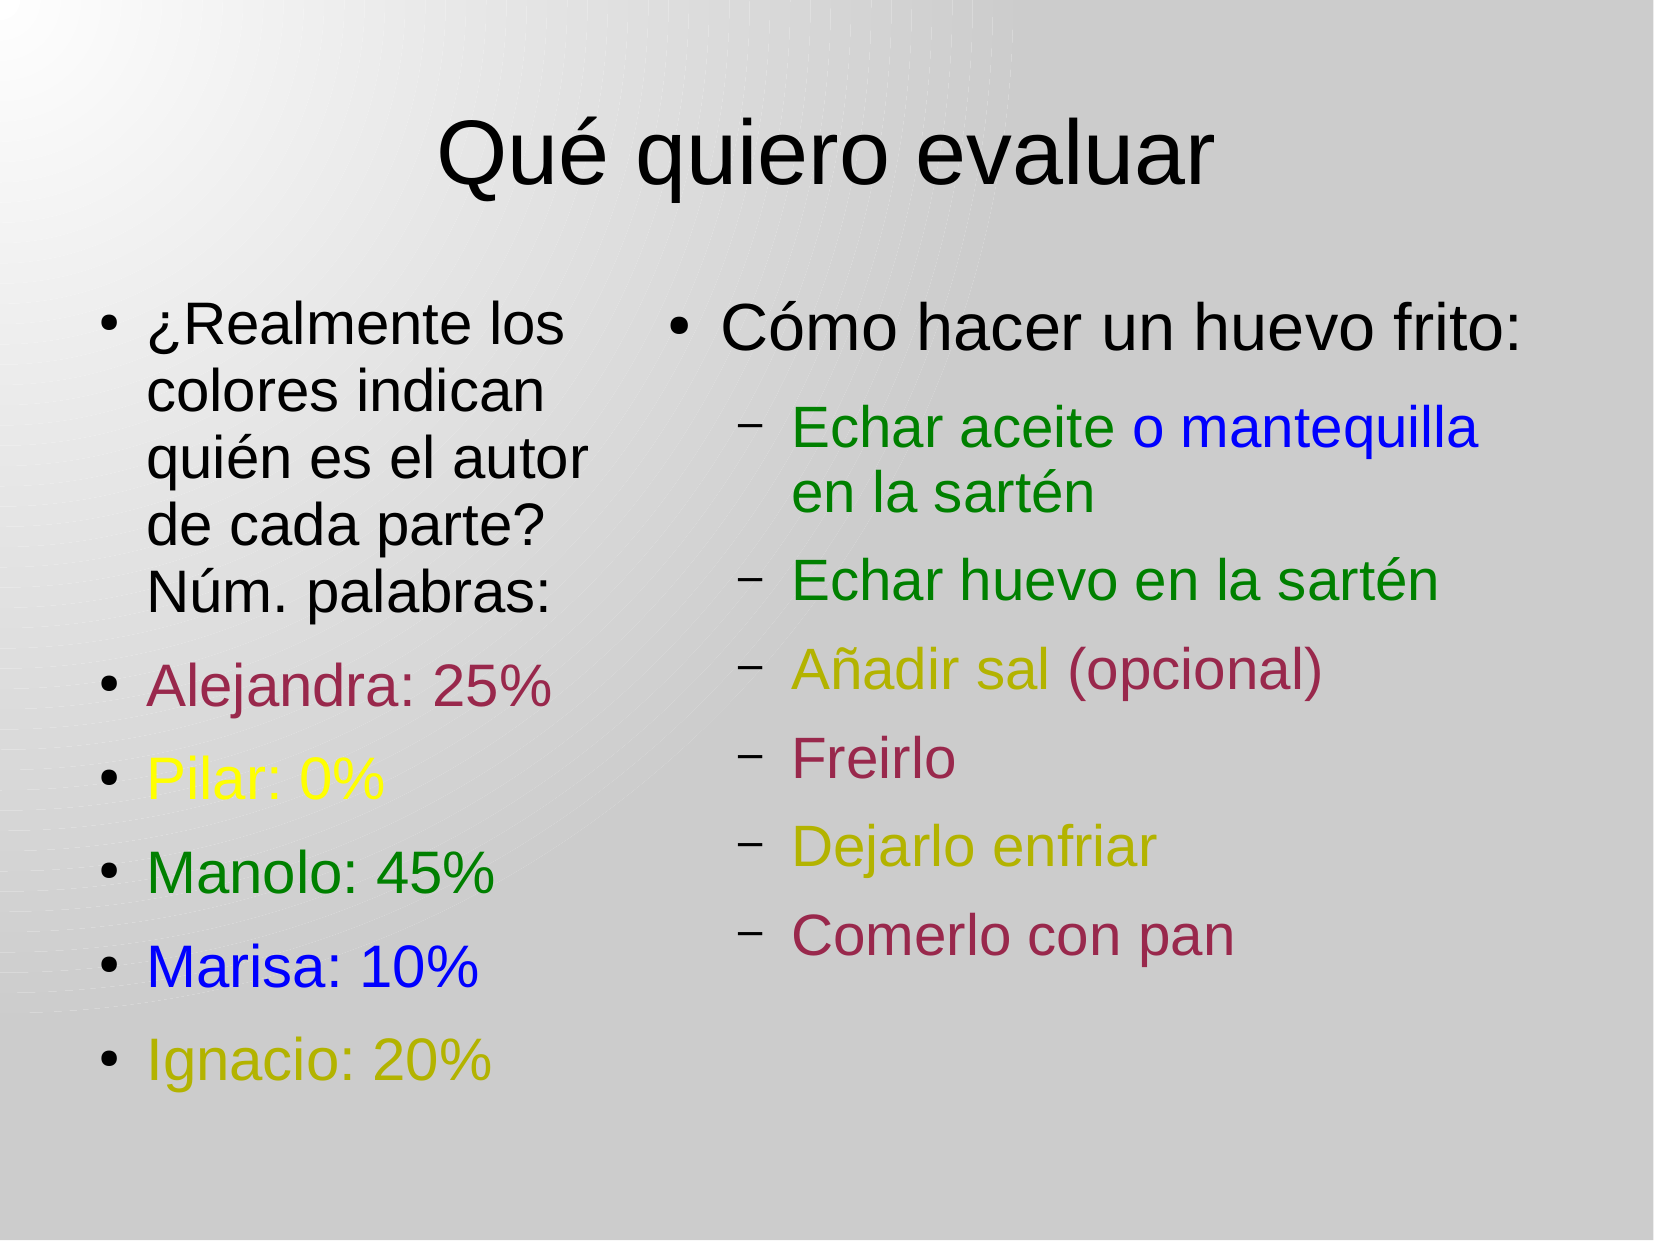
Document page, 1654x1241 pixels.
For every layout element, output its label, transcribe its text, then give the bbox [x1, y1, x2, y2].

list ¿Realmente los colores indican quién es el autor de cada parte? Núm. palabras: Alejandra: 25% Pilar: 0% Manolo: 45% Marisa: 10% Ignacio: 20% [82, 290, 591, 1109]
title Qué quiero evaluar [82, 49, 1571, 257]
list Cómo hacer un huevo frito: Echar aceite o mantequilla en la sartén Echar huevo en la sartén Añadir sal (opcional) Freirlo Dejarlo enfriar Comerlo con pan [649, 290, 1539, 1109]
